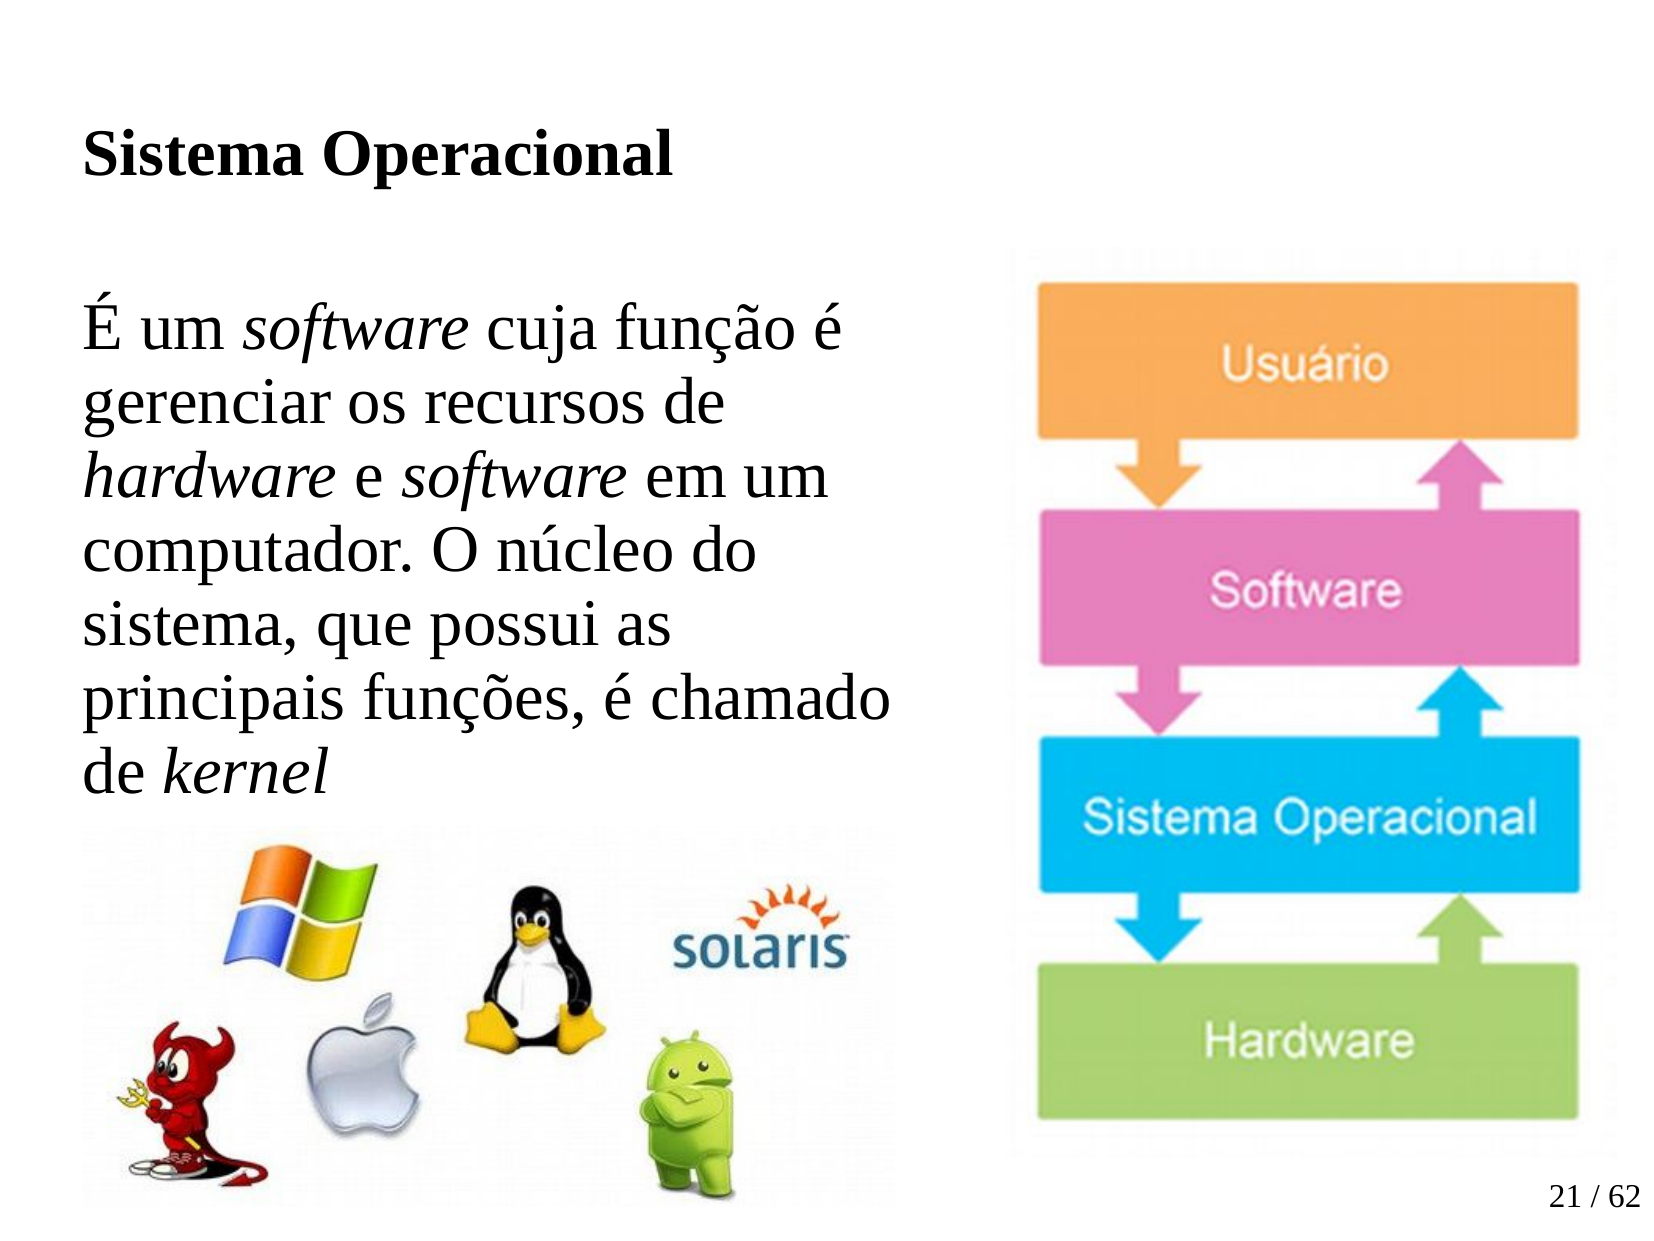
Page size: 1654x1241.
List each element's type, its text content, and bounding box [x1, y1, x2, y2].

picture [1003, 247, 1617, 1158]
picture [82, 826, 895, 1207]
list É um software cuja função é gerenciar os recursos de hardware e software em um computador. O núcleo do sistema, que possui as principais funções, é chamado de kernel [82, 290, 922, 1111]
title Sistema Operacional [82, 49, 1571, 257]
